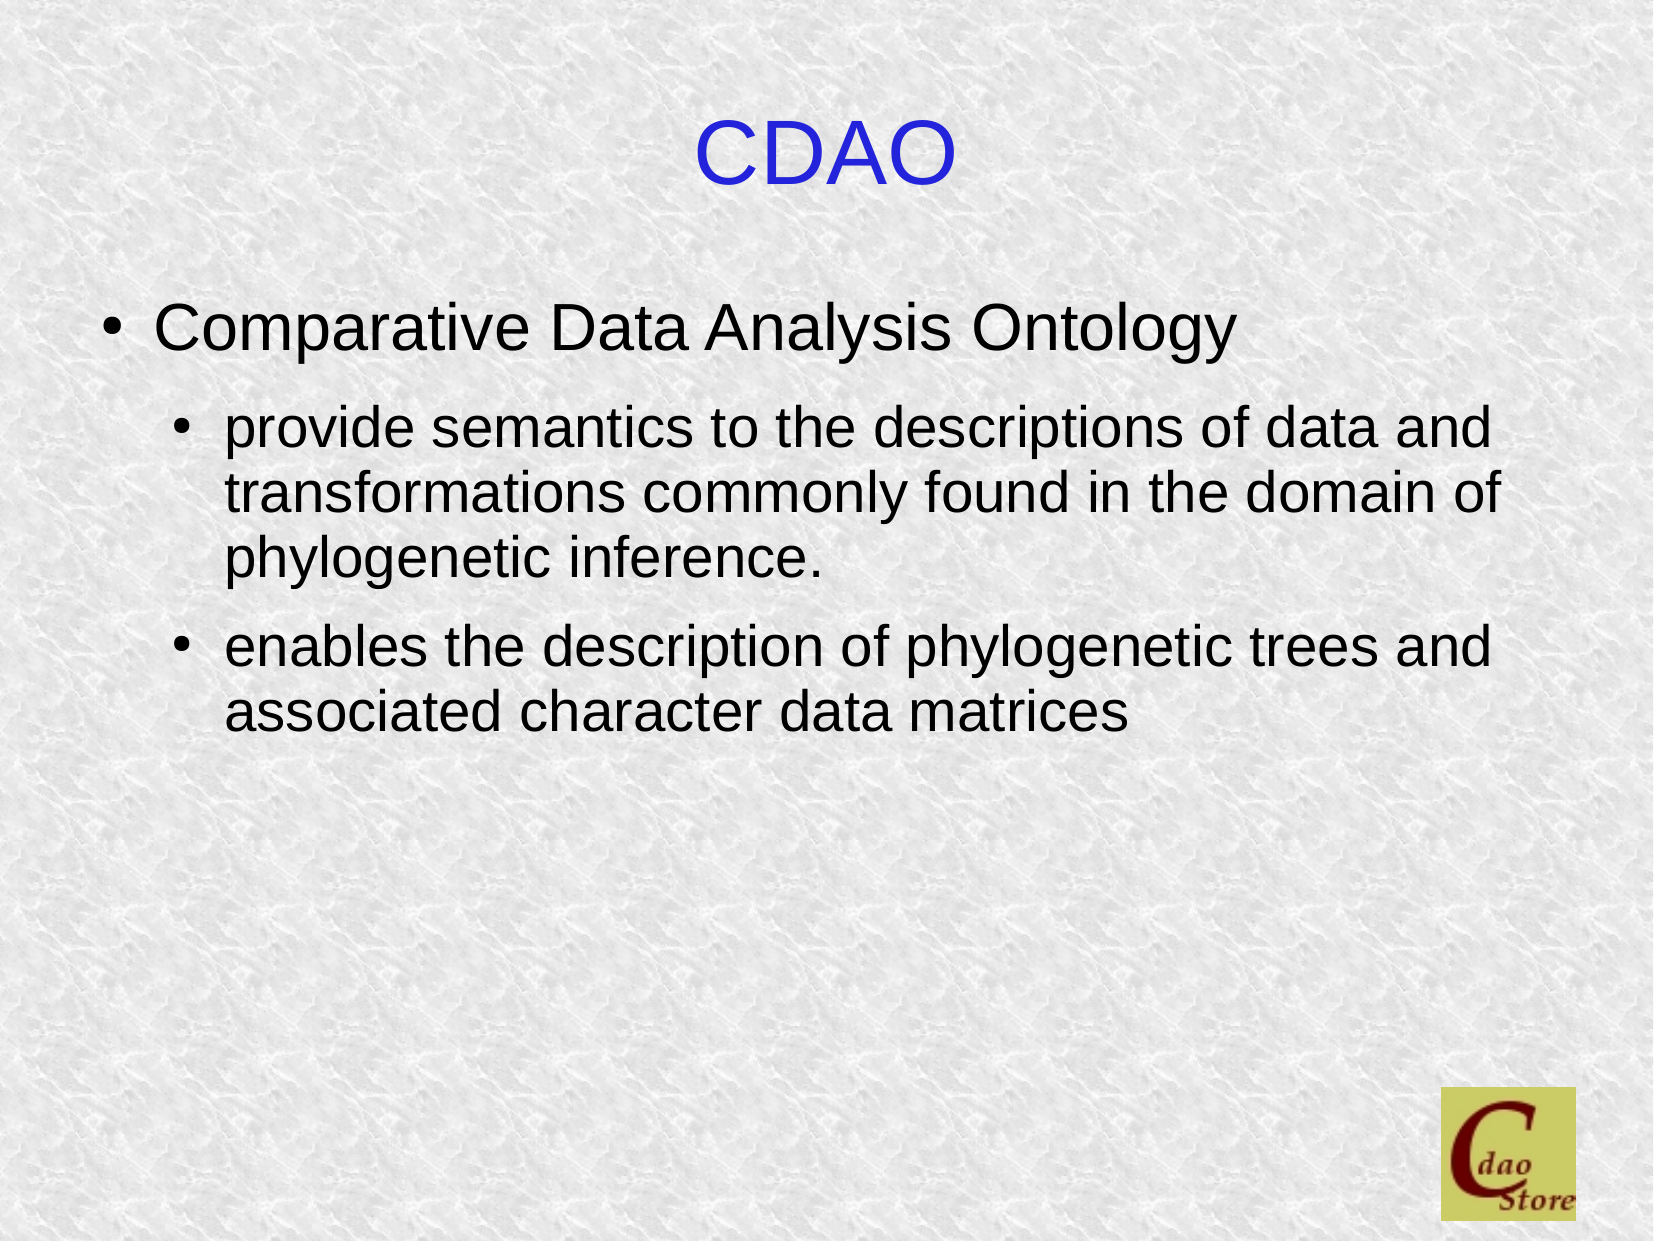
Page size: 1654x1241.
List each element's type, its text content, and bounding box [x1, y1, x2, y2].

list Comparative Data Analysis Ontology provide semantics to the descriptions of data and transformations commonly found in the domain of phylogenetic inference. enables the description of phylogenetic trees and associated character data matrices [82, 290, 1571, 1109]
picture [0, 0, 1654, 1241]
title CDAO [82, 49, 1571, 257]
